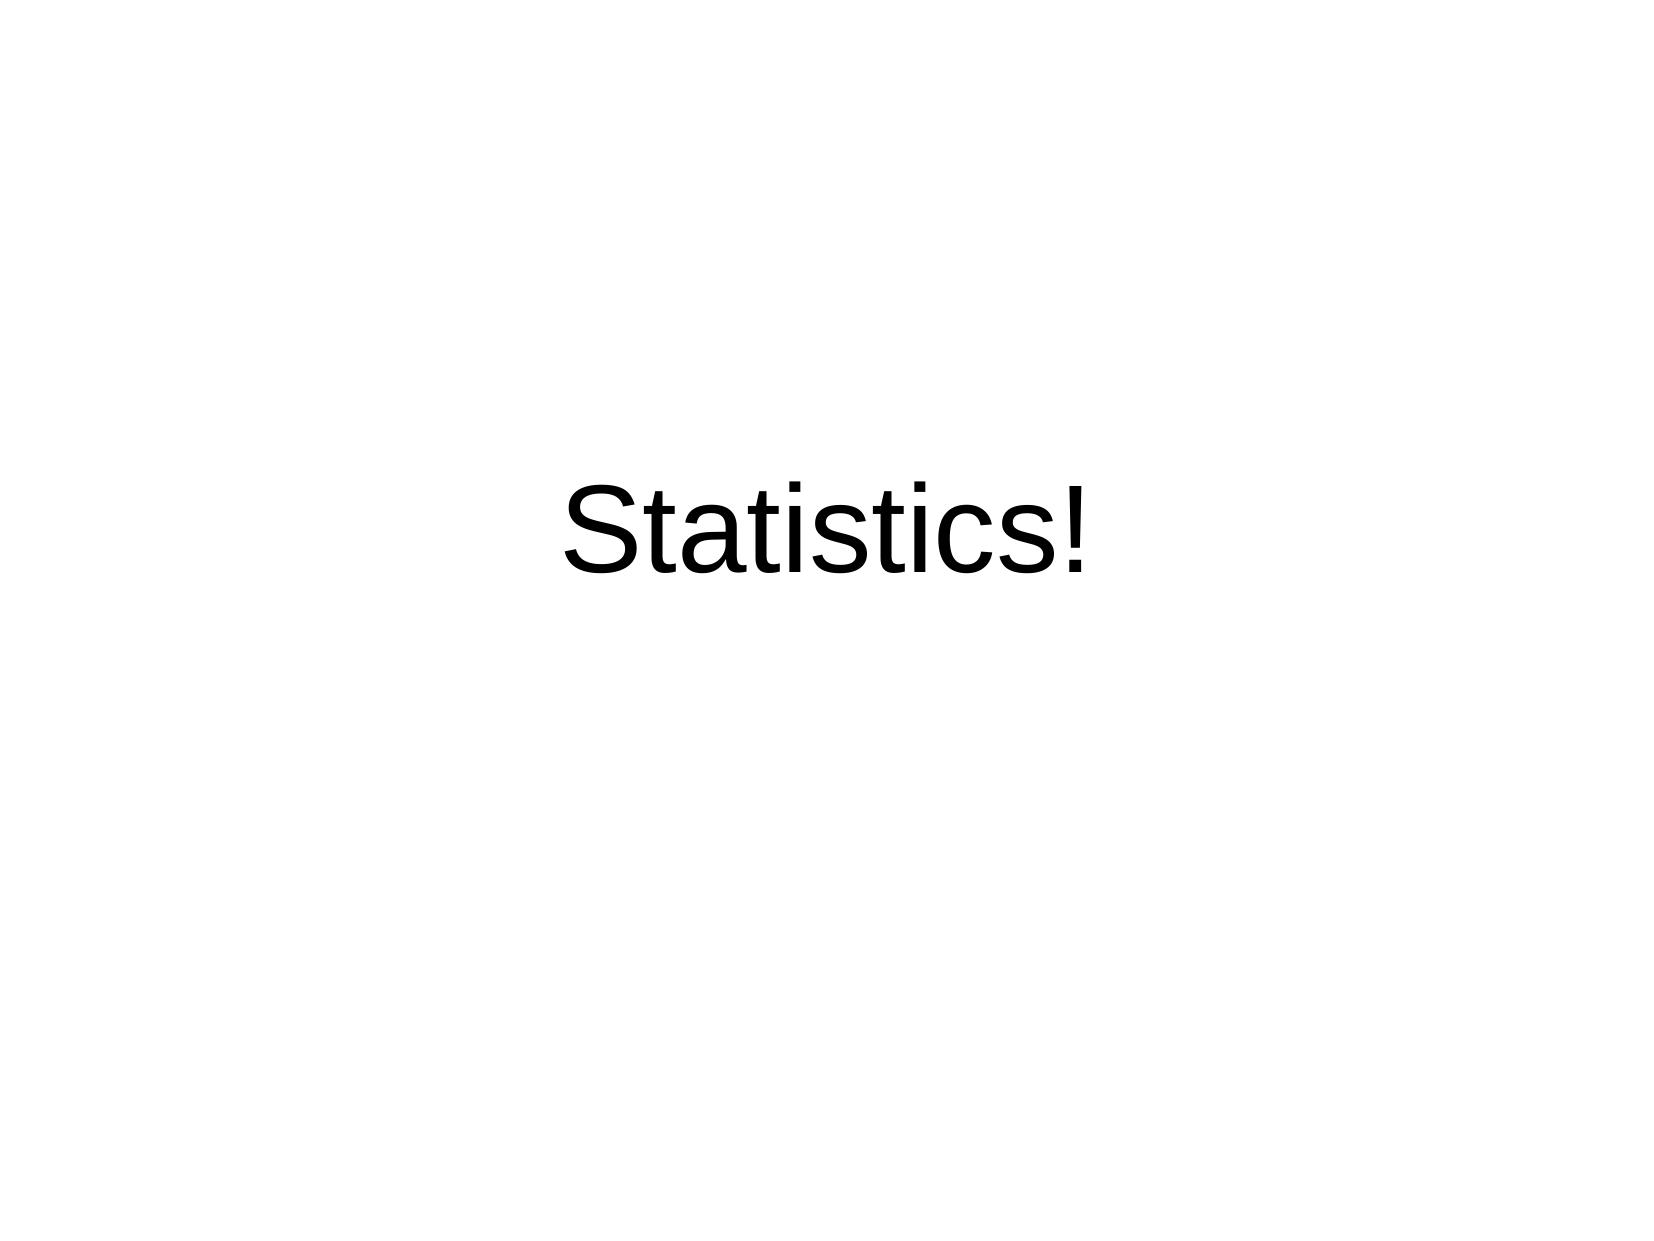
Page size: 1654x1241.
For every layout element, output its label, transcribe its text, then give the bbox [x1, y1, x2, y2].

subtitle Statistics! [82, 49, 1571, 1010]
